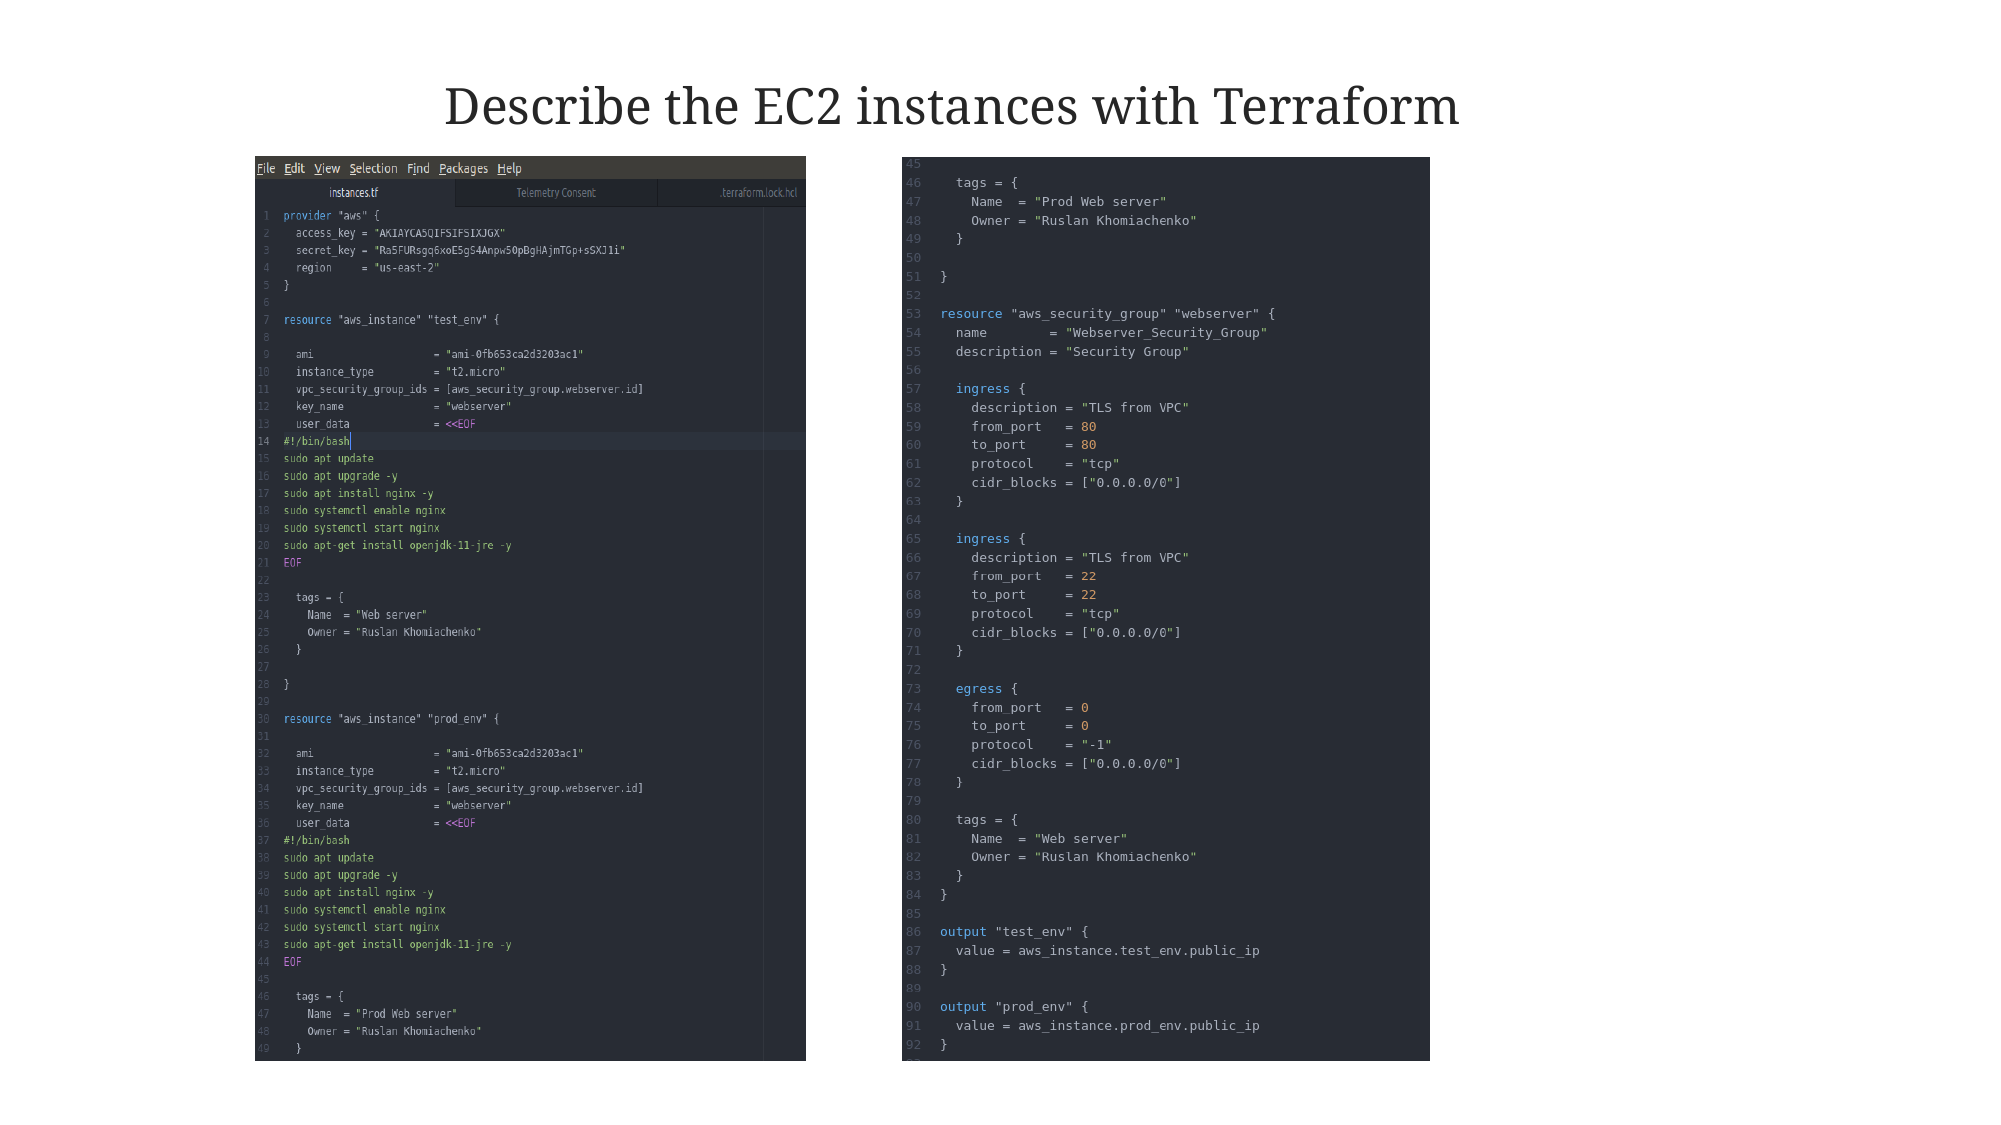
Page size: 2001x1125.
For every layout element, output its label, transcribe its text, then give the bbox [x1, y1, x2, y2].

picture [255, 156, 806, 1061]
title Describe the EC2 instances with Terraform [429, 55, 2000, 162]
picture [902, 157, 1430, 1061]
